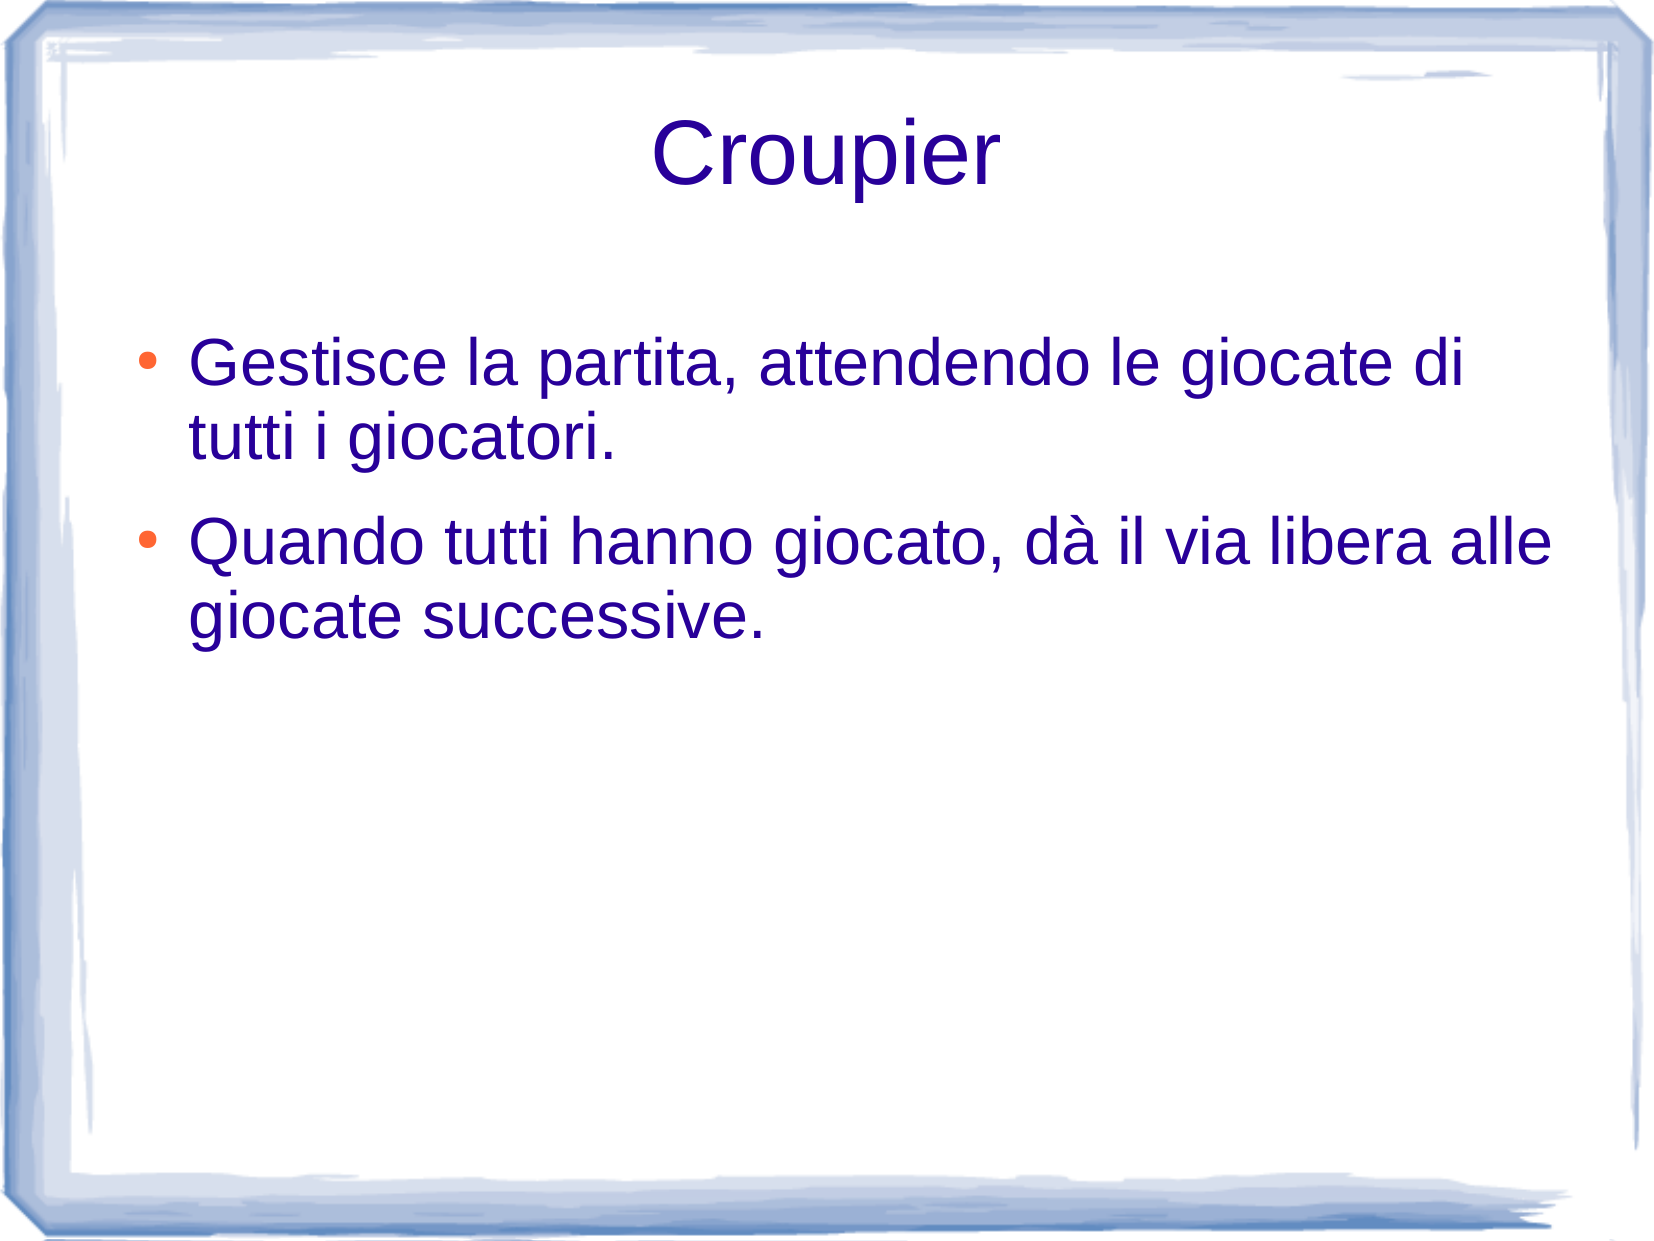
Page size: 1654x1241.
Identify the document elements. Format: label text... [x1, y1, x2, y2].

picture [0, 0, 1654, 1241]
title Croupier [82, 49, 1571, 257]
list Gestisce la partita, attendendo le giocate di tutti i giocatori. Quando tutti hanno giocato, dà il via libera alle giocate successive. [118, 324, 1571, 1045]
